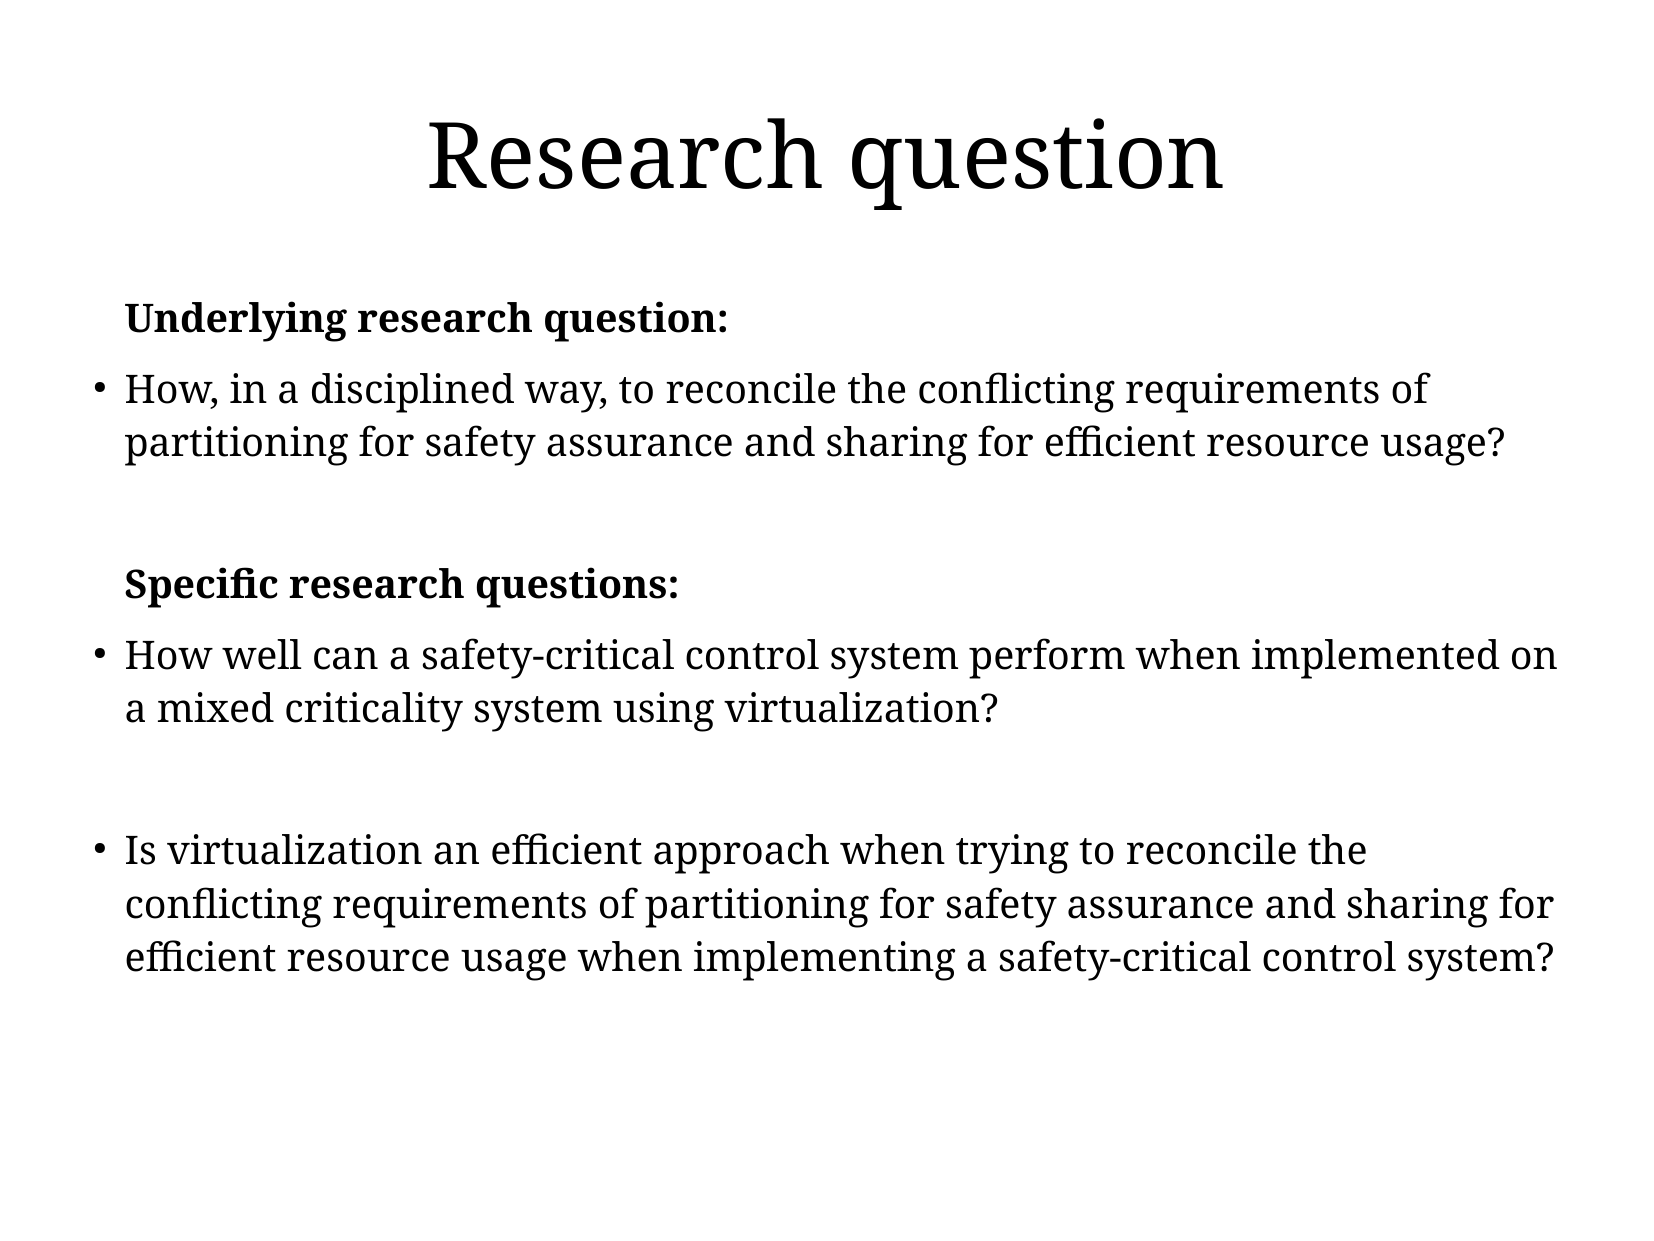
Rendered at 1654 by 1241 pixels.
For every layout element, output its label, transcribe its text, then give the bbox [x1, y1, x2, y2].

title Research question [82, 49, 1571, 257]
list Underlying research question: How, in a disciplined way, to reconcile the conflicting requirements of partitioning for safety assurance and sharing for efficient resource usage? Specific research questions: How well can a safety-critical control system perform when implemented on a mixed criticality system using virtualization? Is virtualization an efficient approach when trying to reconcile the conflicting requirements of partitioning for safety assurance and sharing for efficient resource usage when implementing a safety-critical control system? [82, 290, 1571, 1010]
